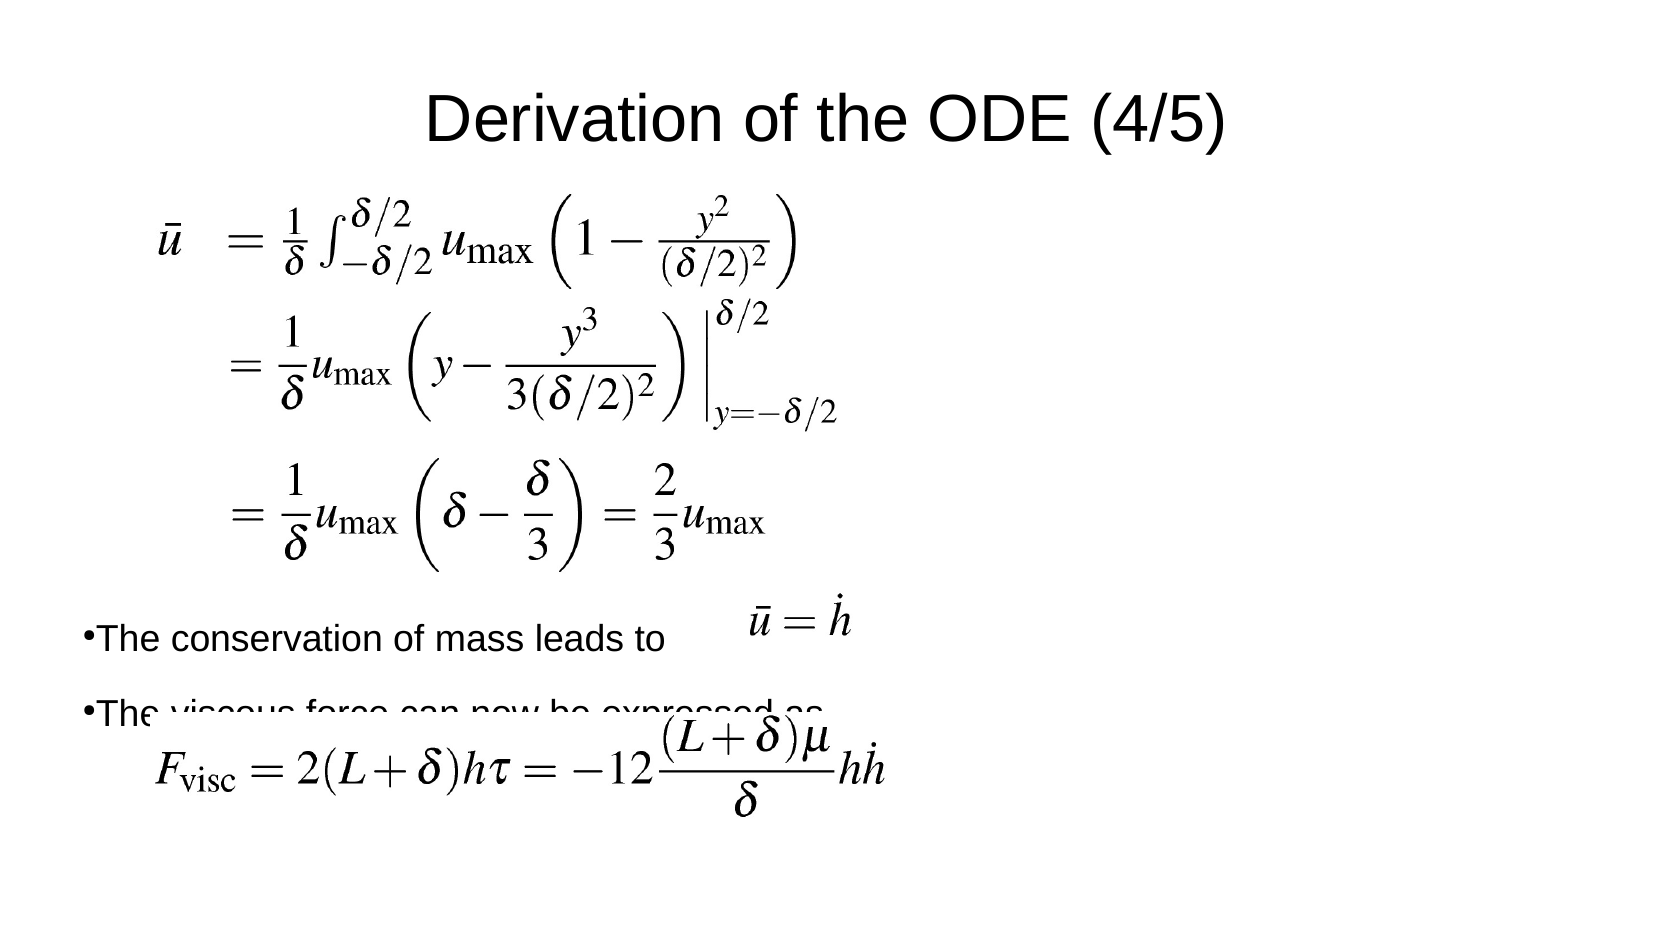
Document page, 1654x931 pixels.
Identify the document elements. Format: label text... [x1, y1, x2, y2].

title Derivation of the ODE (4/5) [82, 37, 1571, 193]
picture [225, 296, 841, 434]
picture [150, 187, 811, 293]
picture [227, 455, 768, 574]
list The conservation of mass leads to The viscous force can now be expressed as [82, 217, 1571, 758]
picture [150, 712, 897, 820]
picture [744, 590, 865, 638]
